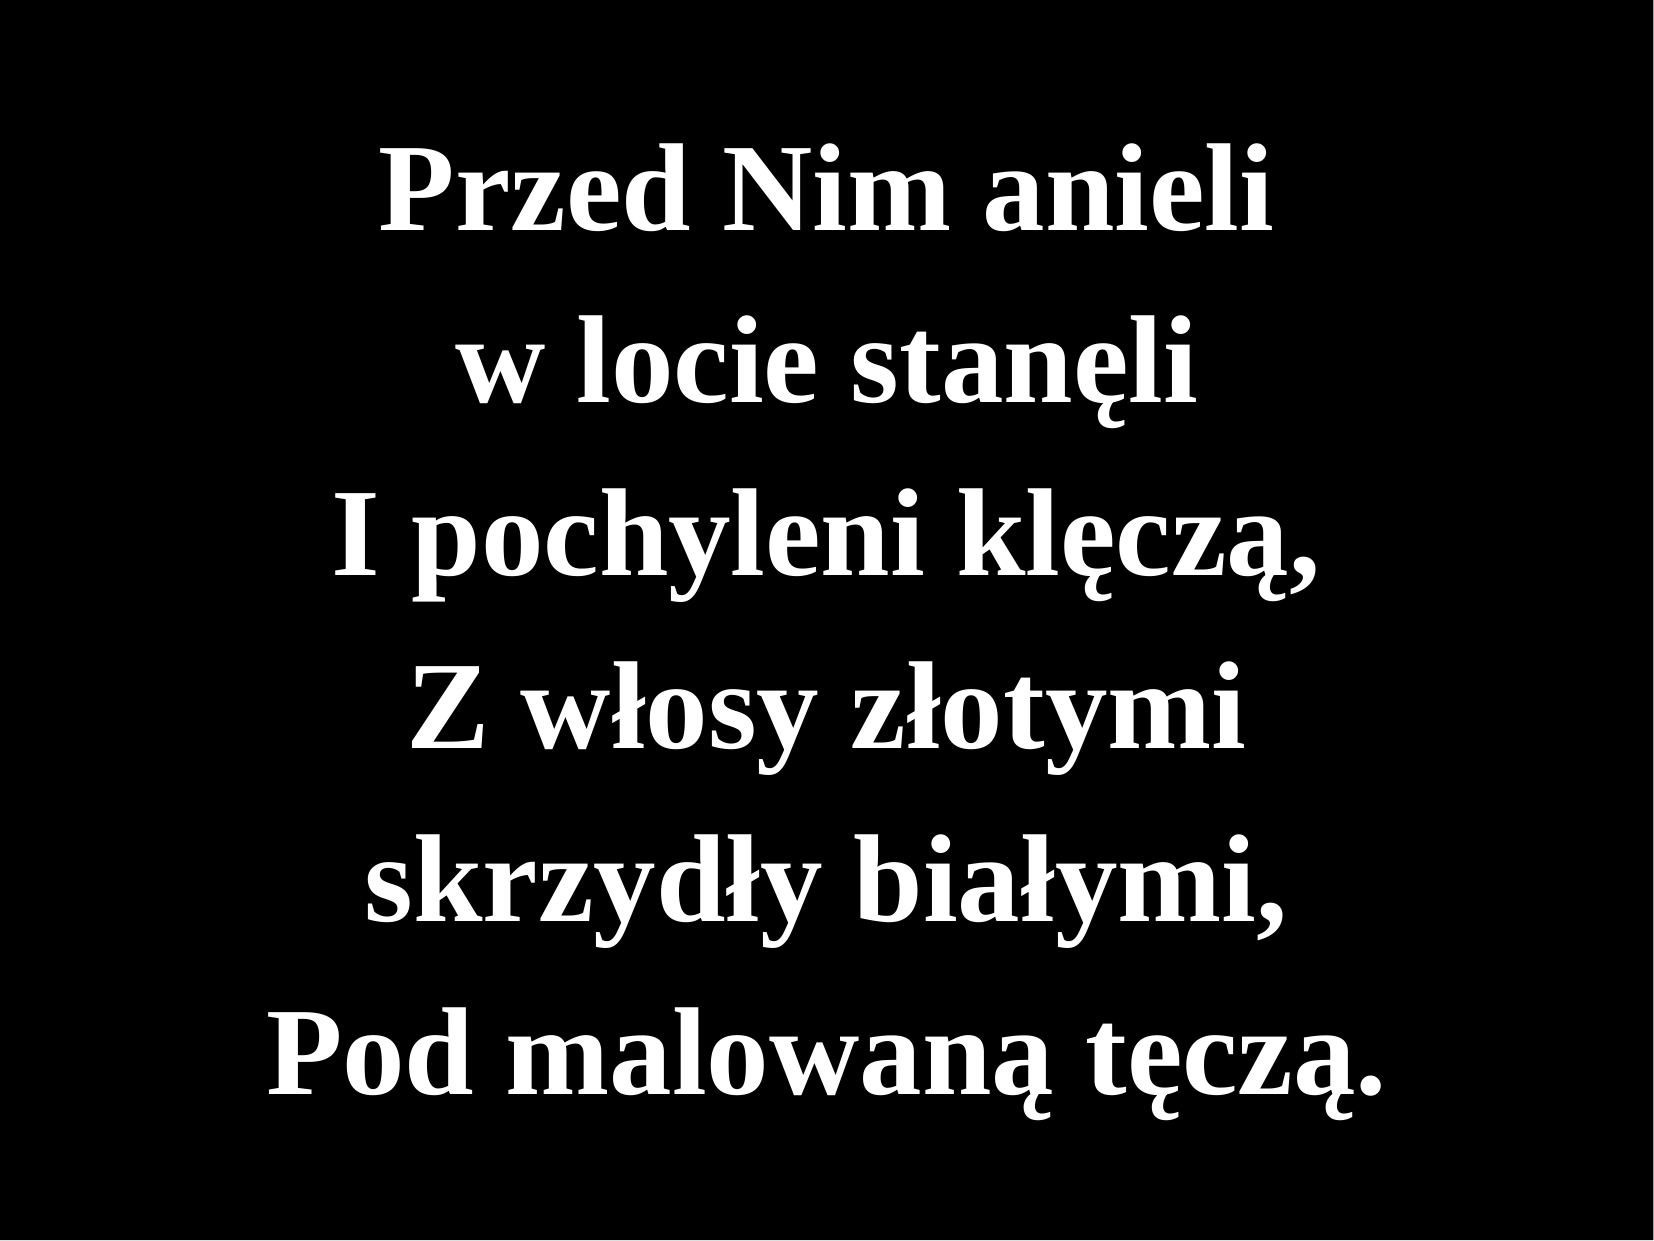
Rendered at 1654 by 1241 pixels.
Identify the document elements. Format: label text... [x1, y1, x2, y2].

title Przed Nim anieli ppp w locie stanęli ppp I pochyleni klęczą, ppp Z włosy złotymi ppp skrzydły białymi, ppp Pod malowaną tęczą. [0, 0, 1654, 1241]
